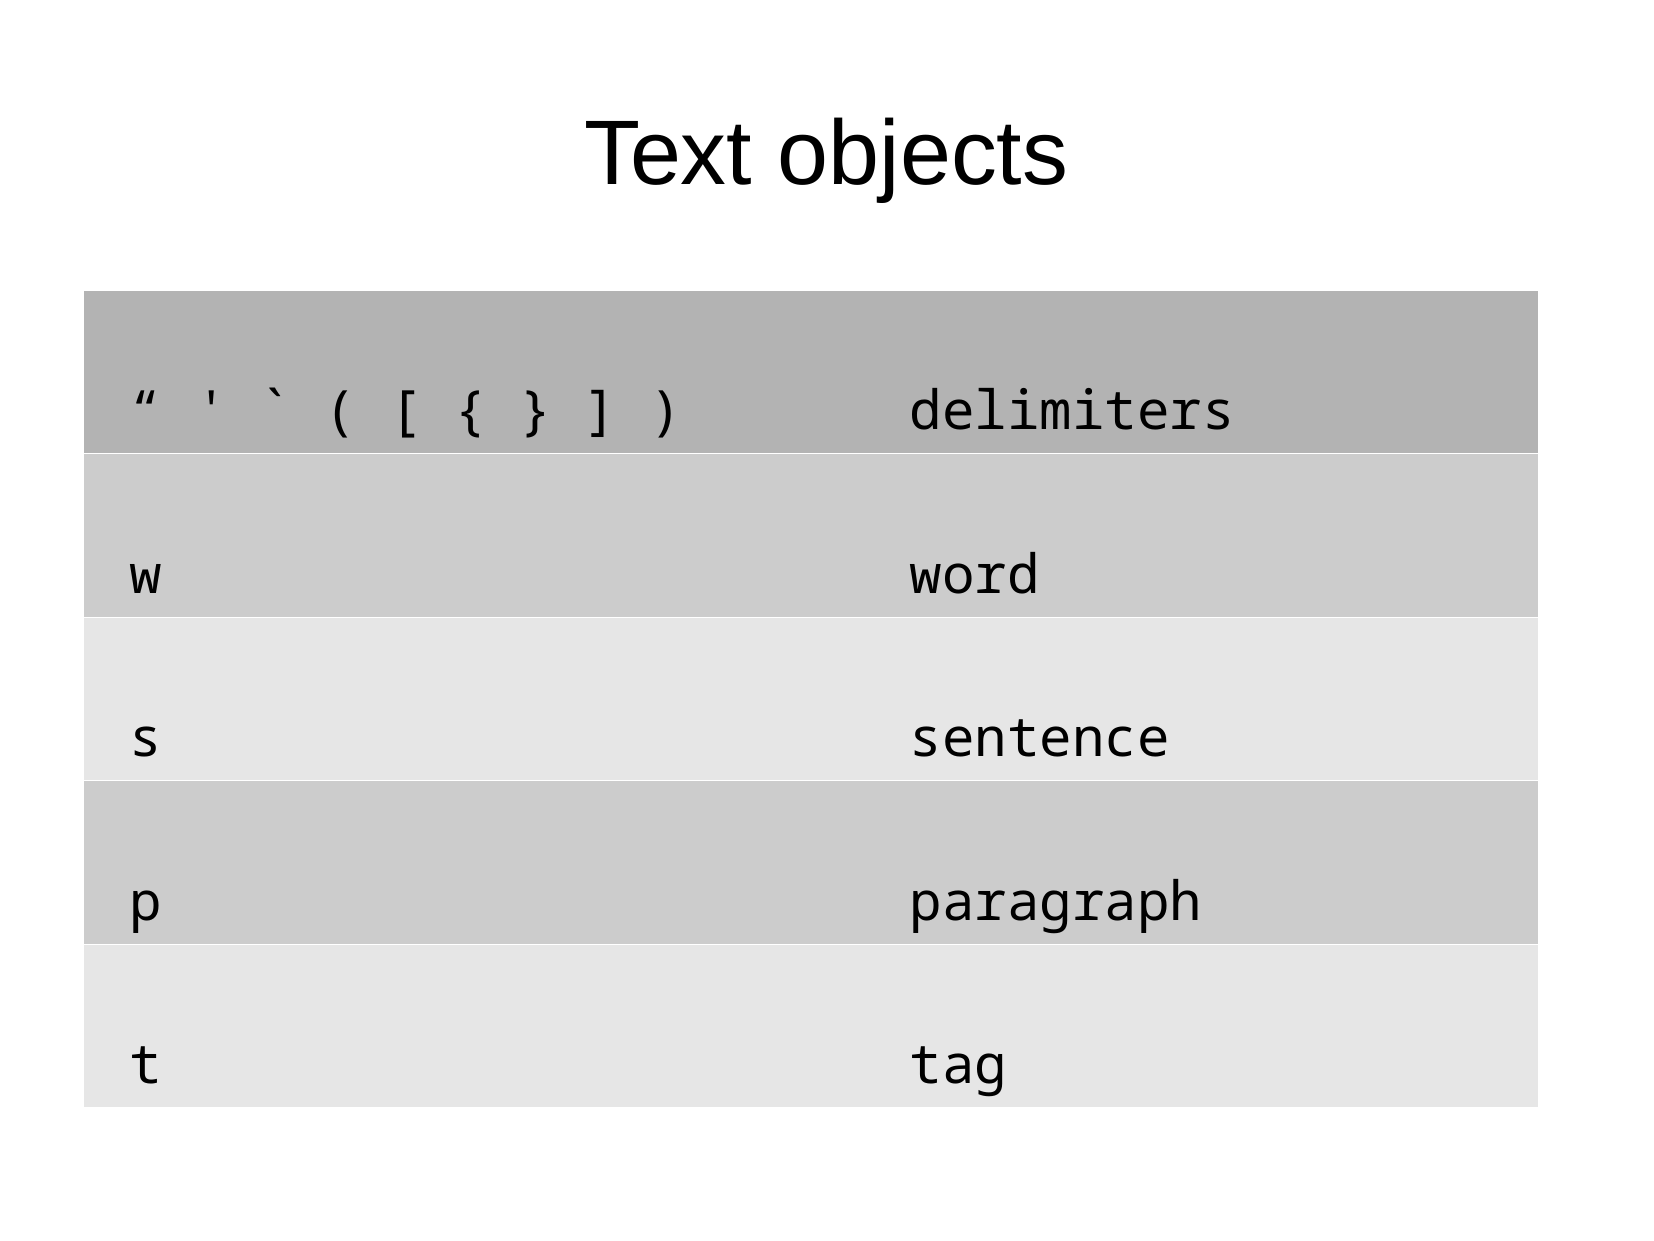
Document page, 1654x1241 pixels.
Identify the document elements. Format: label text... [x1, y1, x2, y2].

table_cell w word [84, 454, 1538, 617]
table_cell s sentence [84, 618, 1538, 780]
table_cell t tag [84, 945, 1538, 1107]
title Text objects [82, 49, 1571, 257]
table_header “ ' ` ( [ { } ] ) delimiters [84, 291, 1538, 453]
table_cell p paragraph [84, 781, 1538, 944]
